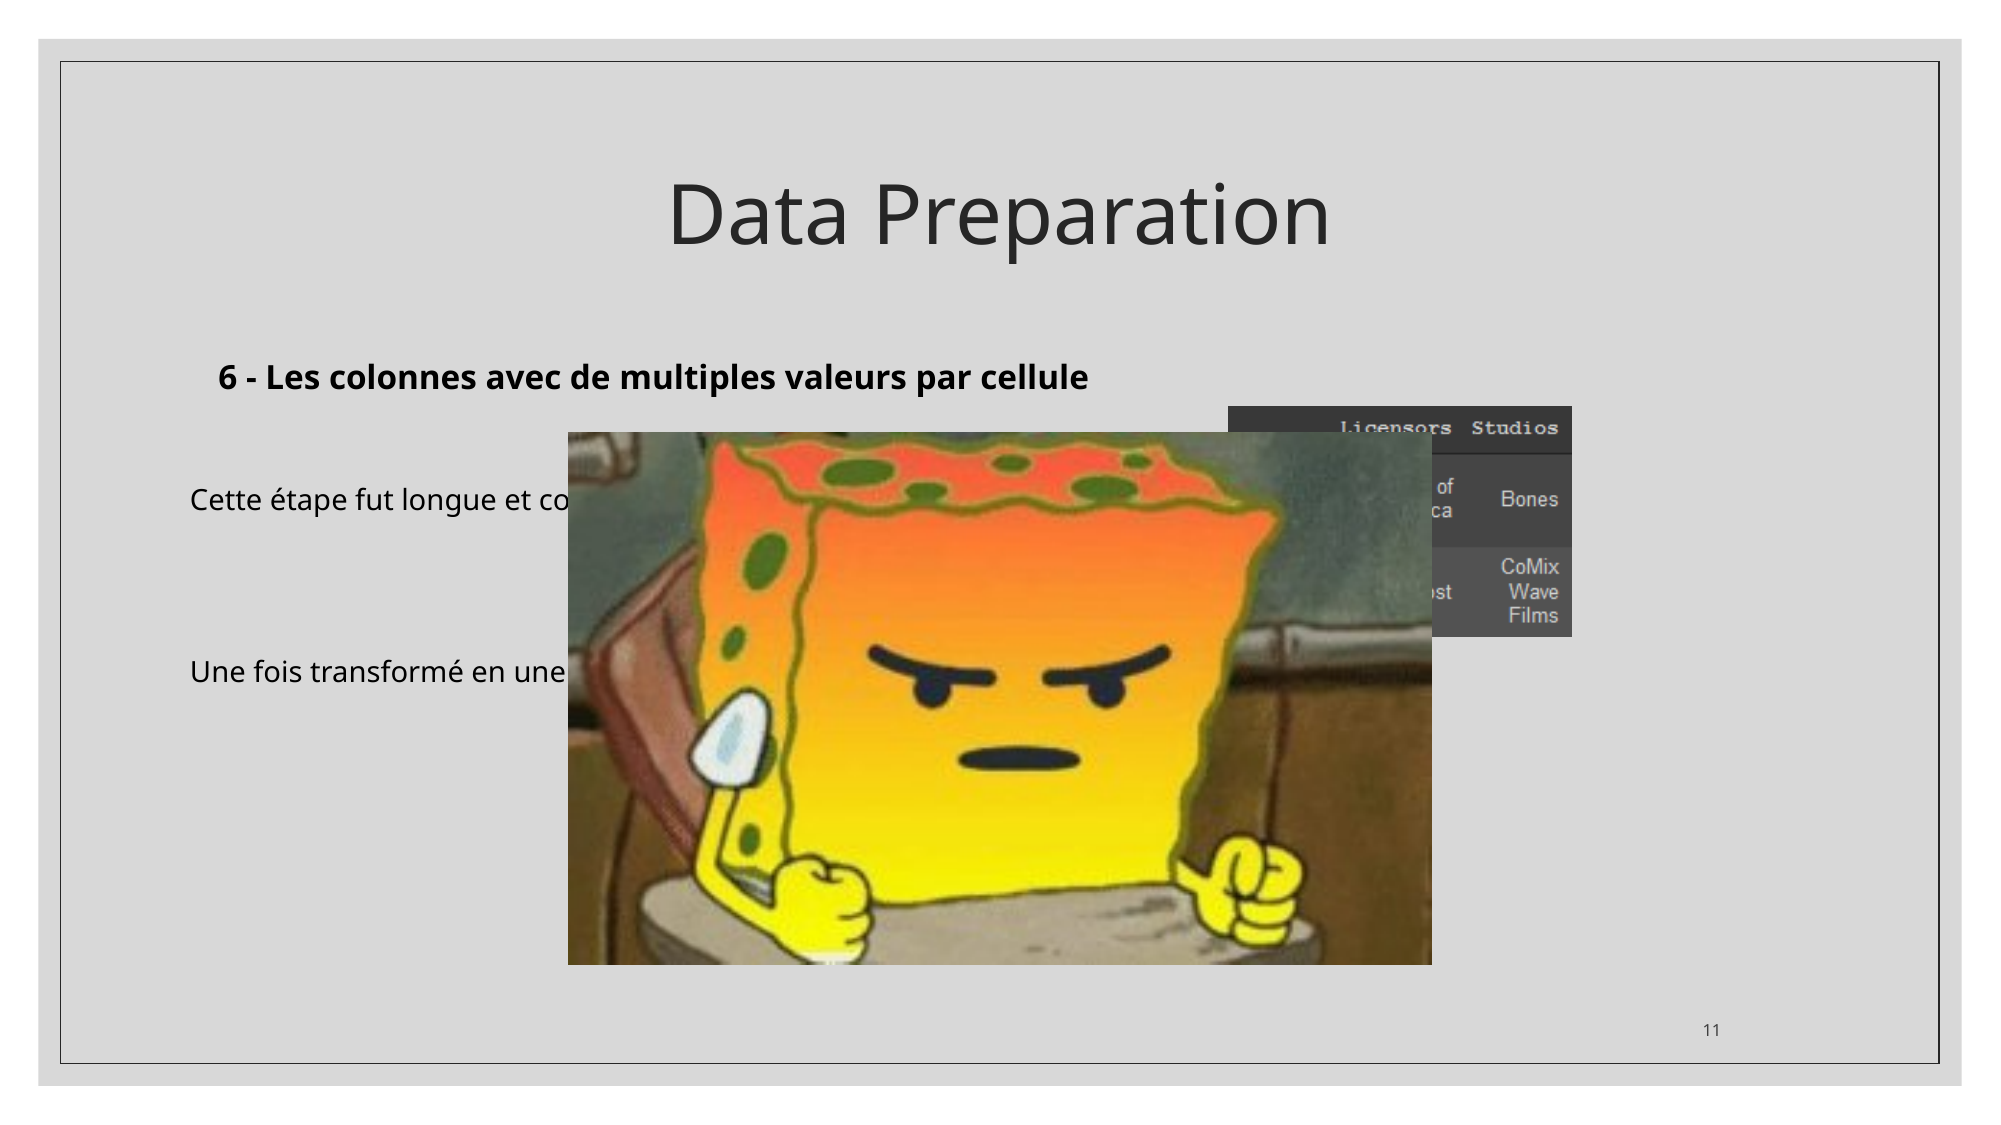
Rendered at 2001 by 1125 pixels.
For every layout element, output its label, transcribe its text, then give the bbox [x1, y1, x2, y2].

title Data Preparation [174, 105, 1825, 331]
list 6 - Les colonnes avec de multiples valeurs par cellule Cette étape fut longue et compliquée, voici un exemple de colonne : Une fois transformé en une liste cela ressemble à ça : [174, 345, 1825, 977]
text_box [1687, 990, 1825, 1051]
picture [568, 407, 1572, 965]
